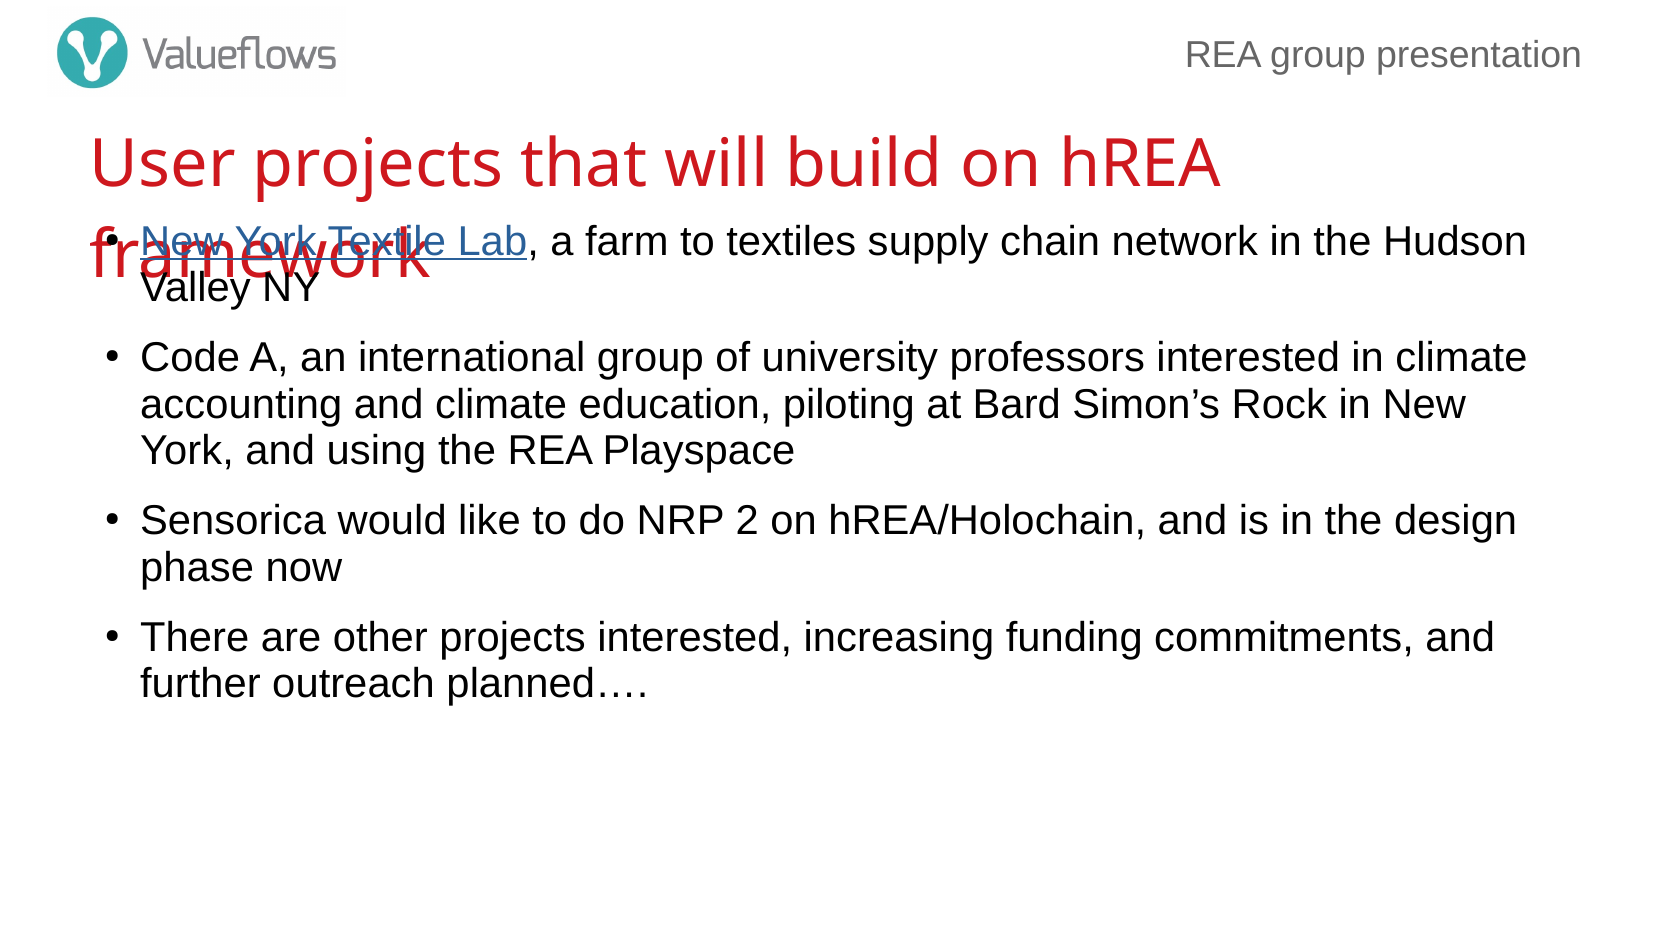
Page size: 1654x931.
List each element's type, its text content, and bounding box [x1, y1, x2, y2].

picture [47, 6, 346, 97]
text_box REA group presentation [1170, 26, 1630, 126]
text_box New York Textile Lab, a farm to textiles supply chain network in the Hudson Valley NY Code A, an international group of university professors interested in climate accounting and climate education, piloting at Bard Simon’s Rock in New York, and using the REA Playspace Sensorica would like to do NRP 2 on hREA/Holochain, and is in the design phase now There are other projects interested, increasing funding commitments, and further outreach planned…. [90, 210, 1546, 714]
text_box User projects that will build on hREA framework [75, 108, 1546, 207]
